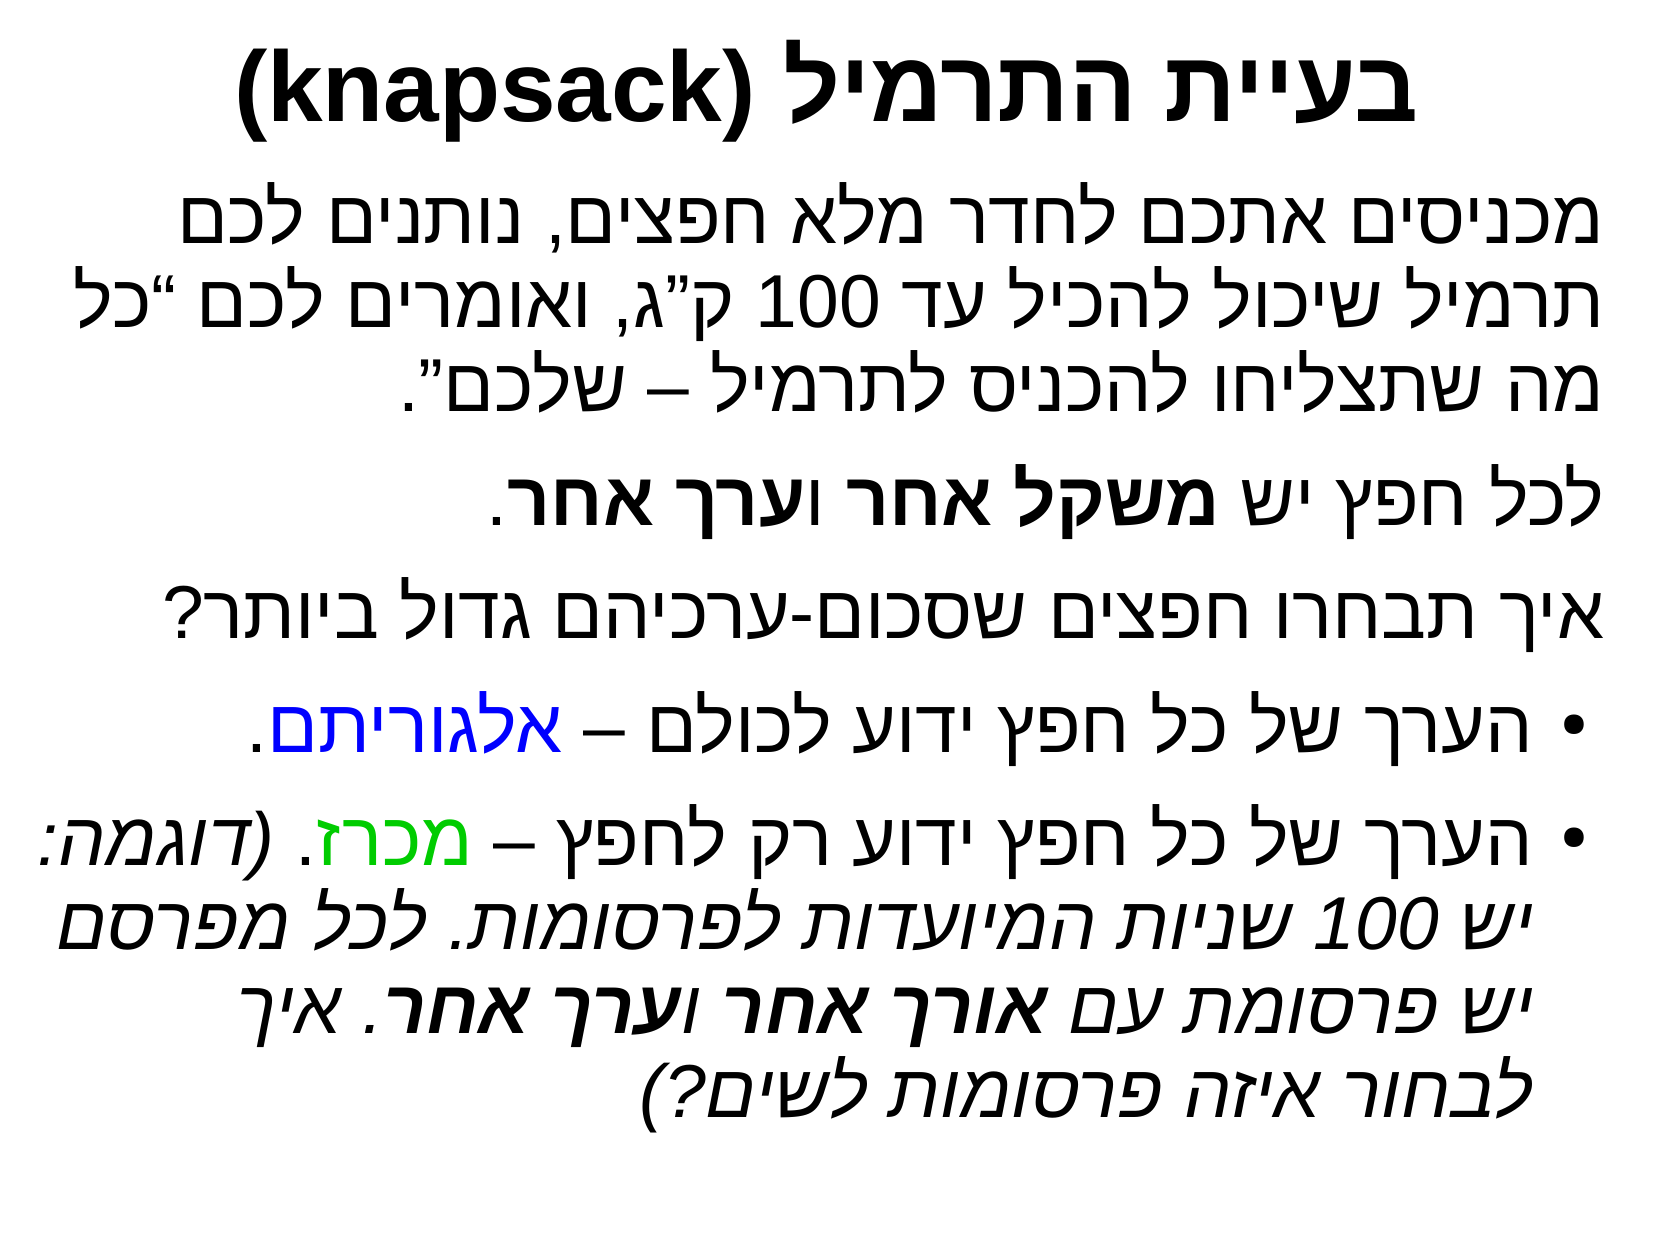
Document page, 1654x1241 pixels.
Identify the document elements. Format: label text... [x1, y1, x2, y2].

title בעיית התרמיל (knapsack) [0, 0, 1654, 176]
list מכניסים אתכם לחדר מלא חפצים, נותנים לכם תרמיל שיכול להכיל עד 100 ק”ג, ואומרים לכם “כל מה שתצליחו להכניס לתרמיל – שלכם”. לכל חפץ יש משקל אחר וערך אחר. איך תבחרו חפצים שסכום-ערכיהם גדול ביותר? הערך של כל חפץ ידוע לכולם – אלגוריתם. הערך של כל חפץ ידוע רק לחפץ – מכרז. (דוגמה: יש 100 שניות המיועדות לפרסומות. לכל מפרסם יש פרסומת עם אורך אחר וערך אחר. איך לבחור איזה פרסומות לשים?) [34, 176, 1606, 1216]
